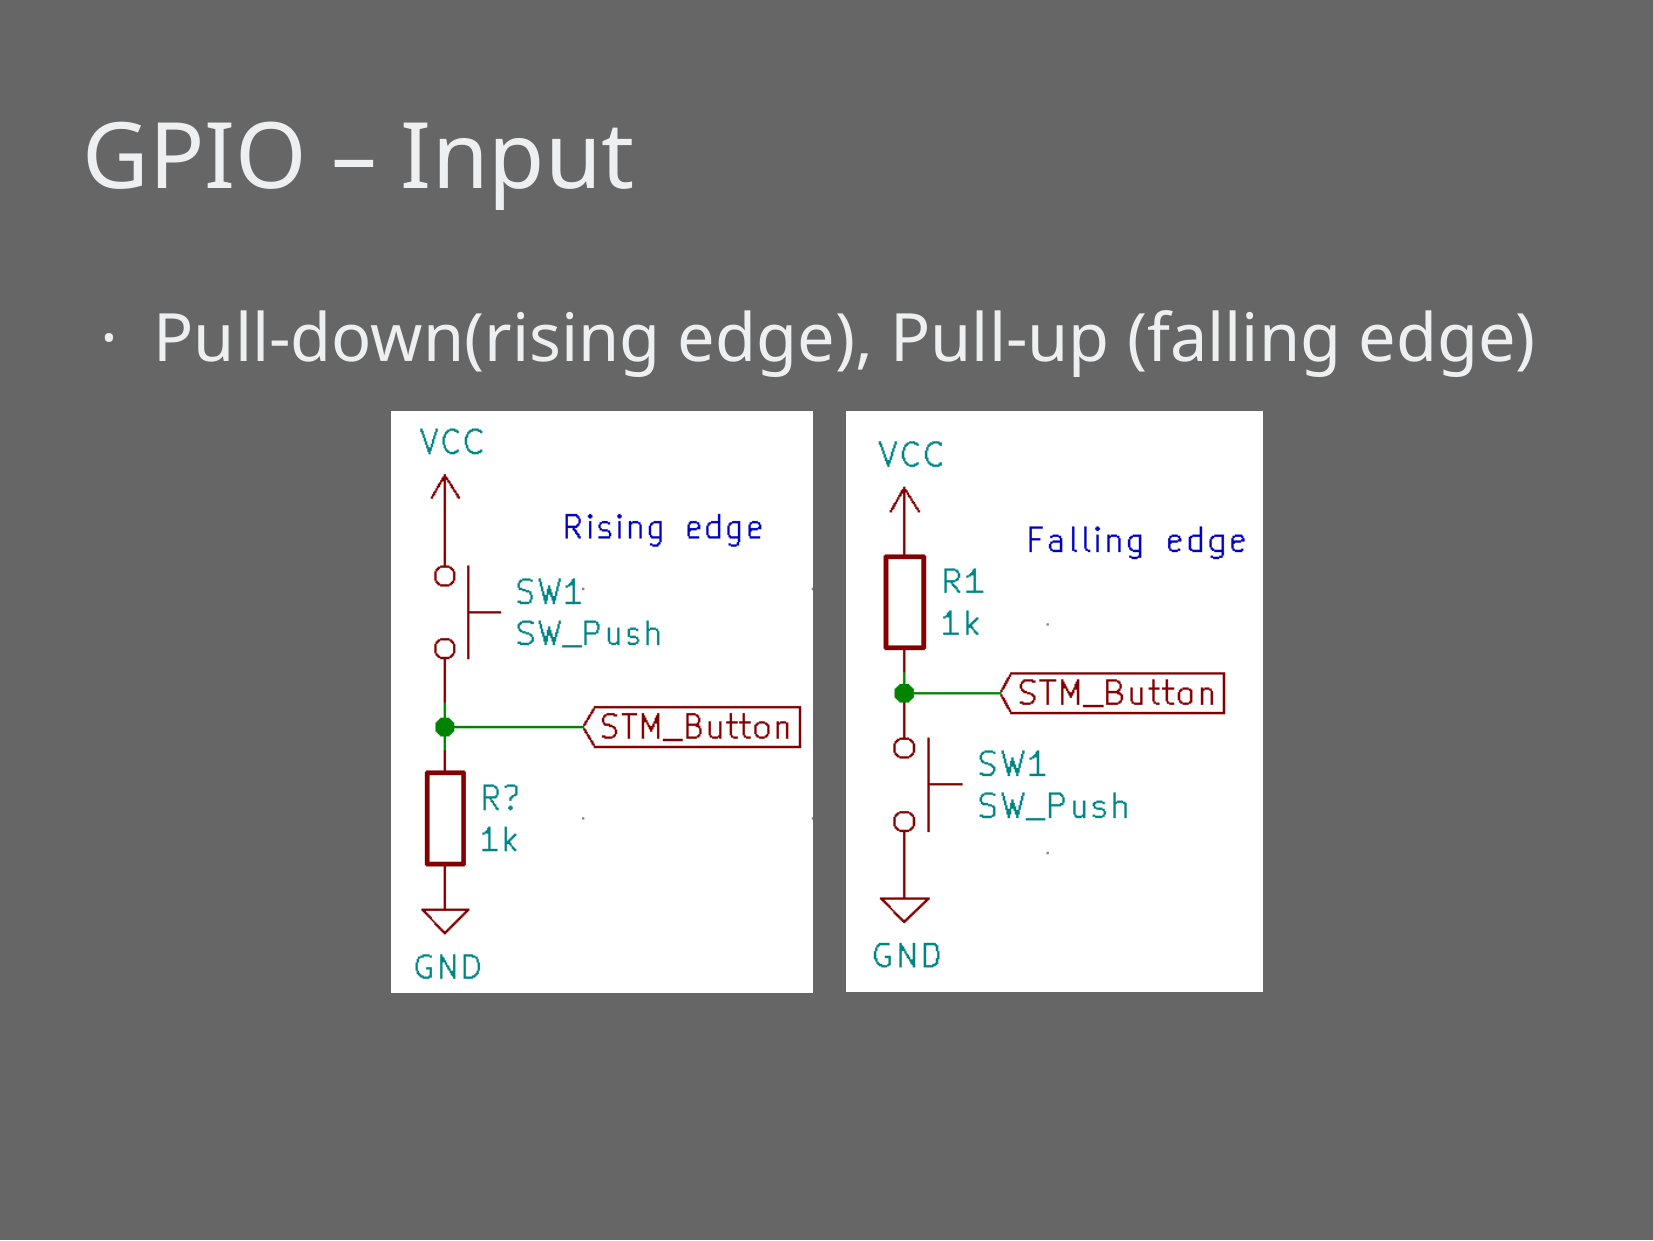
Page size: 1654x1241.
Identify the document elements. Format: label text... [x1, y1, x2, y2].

title GPIO – Input [82, 49, 1571, 257]
list Pull-down(rising edge), Pull-up (falling edge) [82, 290, 1571, 1010]
picture [846, 411, 1263, 992]
picture [391, 411, 813, 993]
